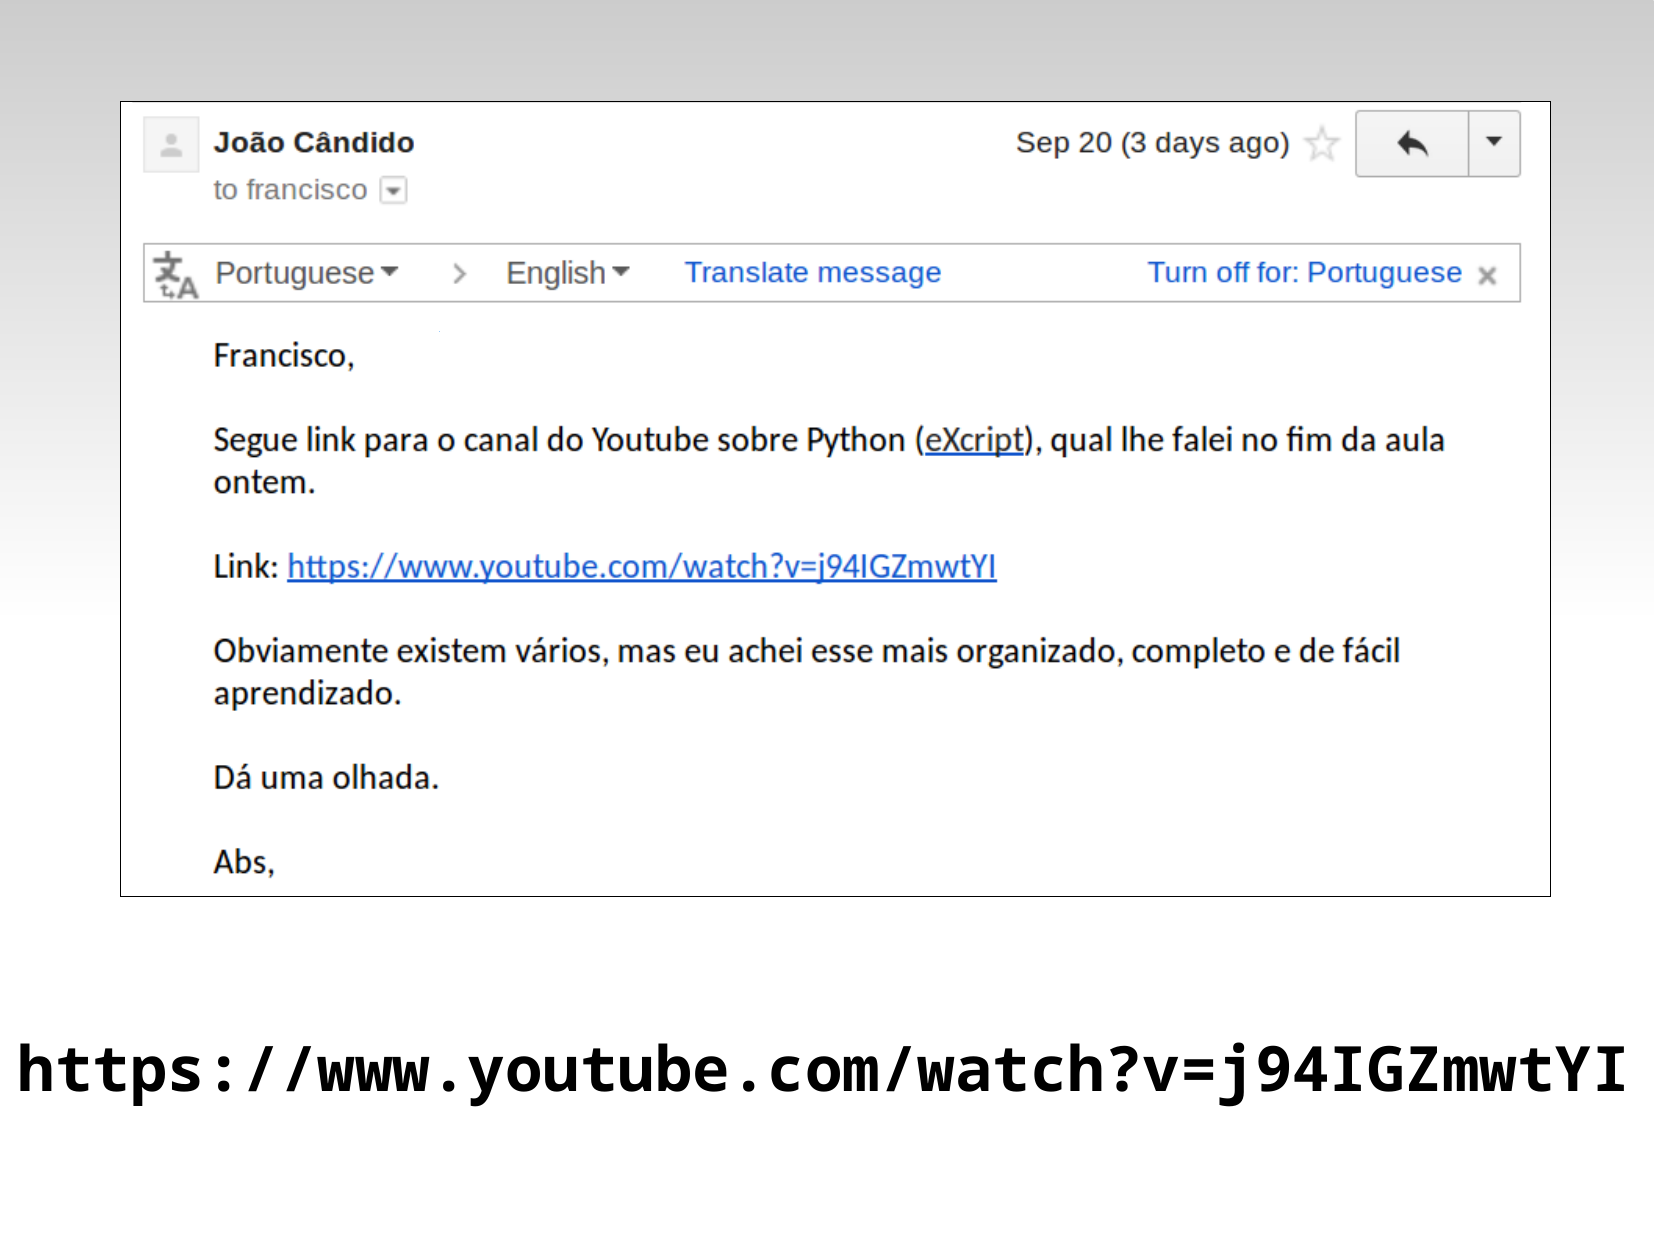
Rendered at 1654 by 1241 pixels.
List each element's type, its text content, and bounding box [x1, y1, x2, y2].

text_box https://www.youtube.com/watch?v=j94IGZmwtYI [3, 956, 1646, 1178]
picture [120, 101, 1551, 897]
